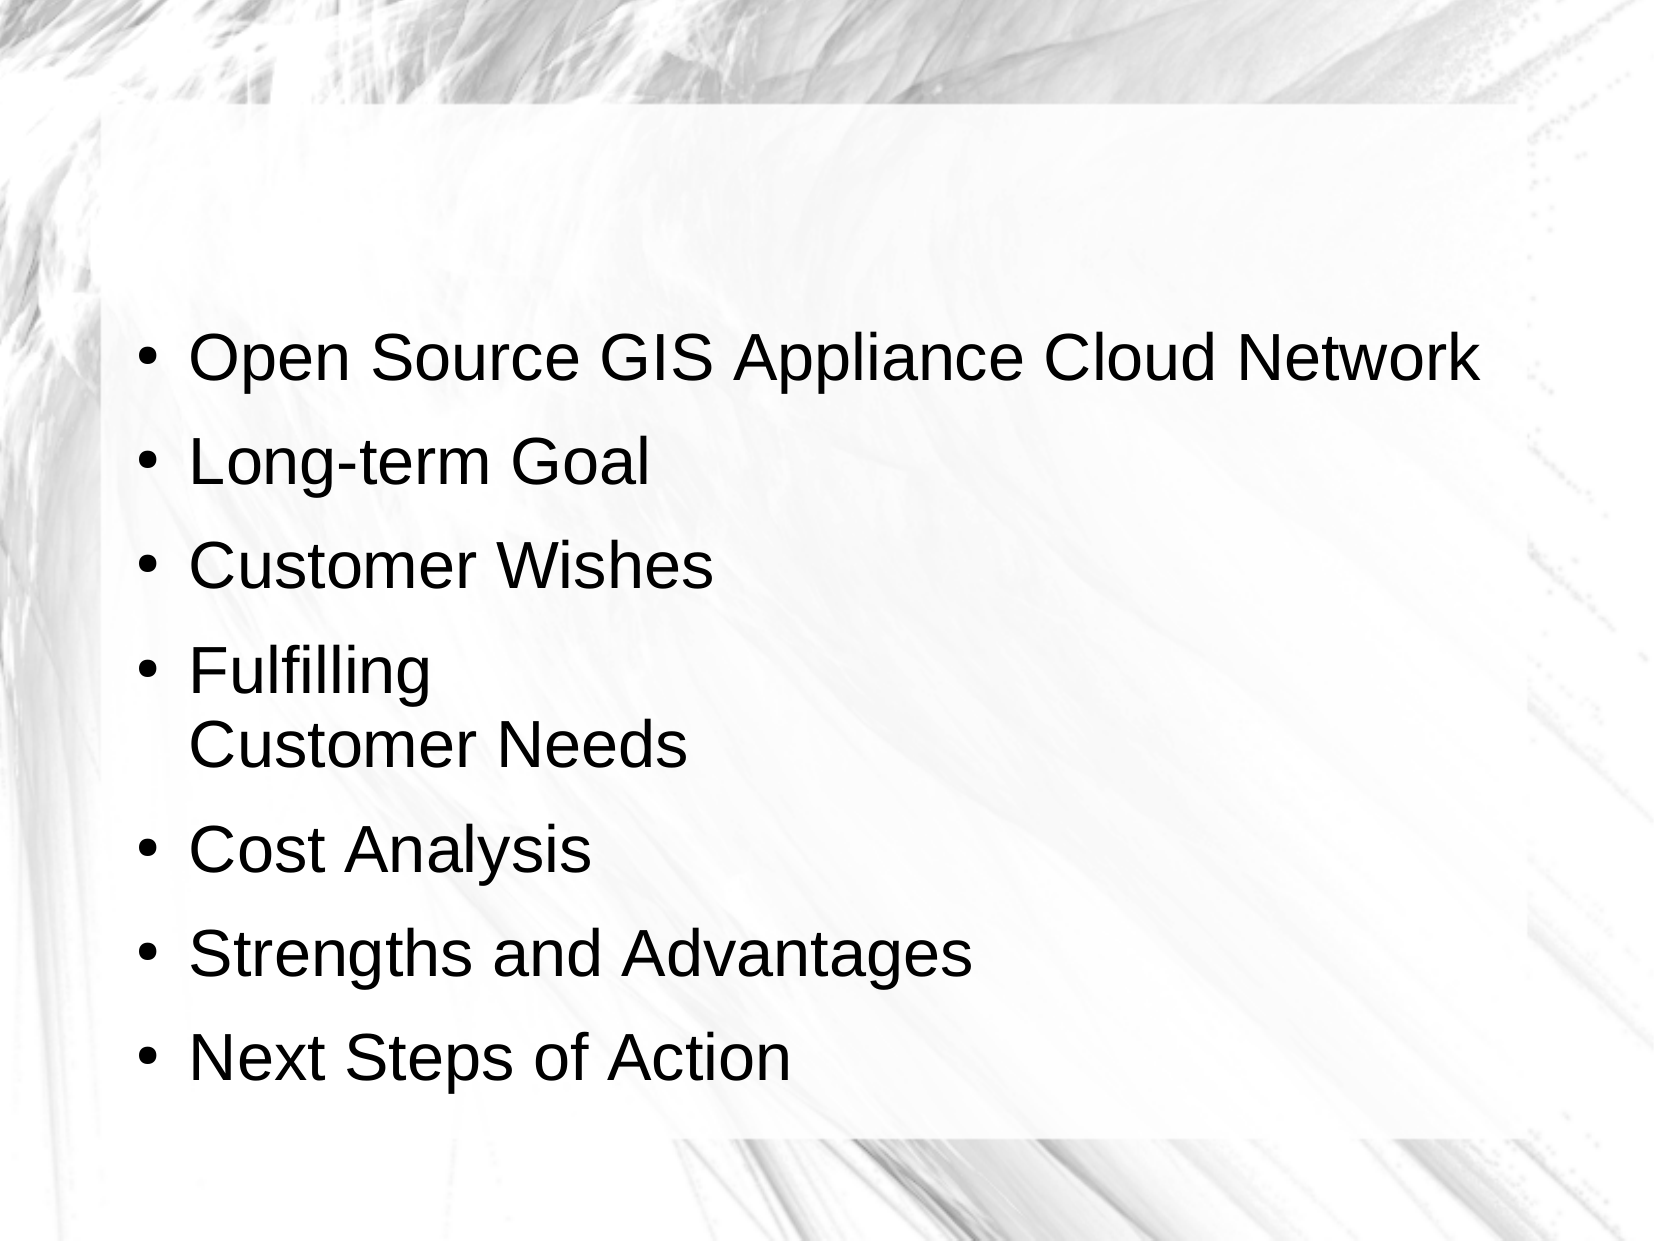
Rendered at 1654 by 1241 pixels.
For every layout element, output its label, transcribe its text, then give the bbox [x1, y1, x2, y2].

picture [0, 0, 1654, 1241]
list Open Source GIS Appliance Cloud Network Long-term Goal Customer Wishes Fulfilling Customer Needs Cost Analysis Strengths and Advantages Next Steps of Action [118, 319, 1571, 1096]
